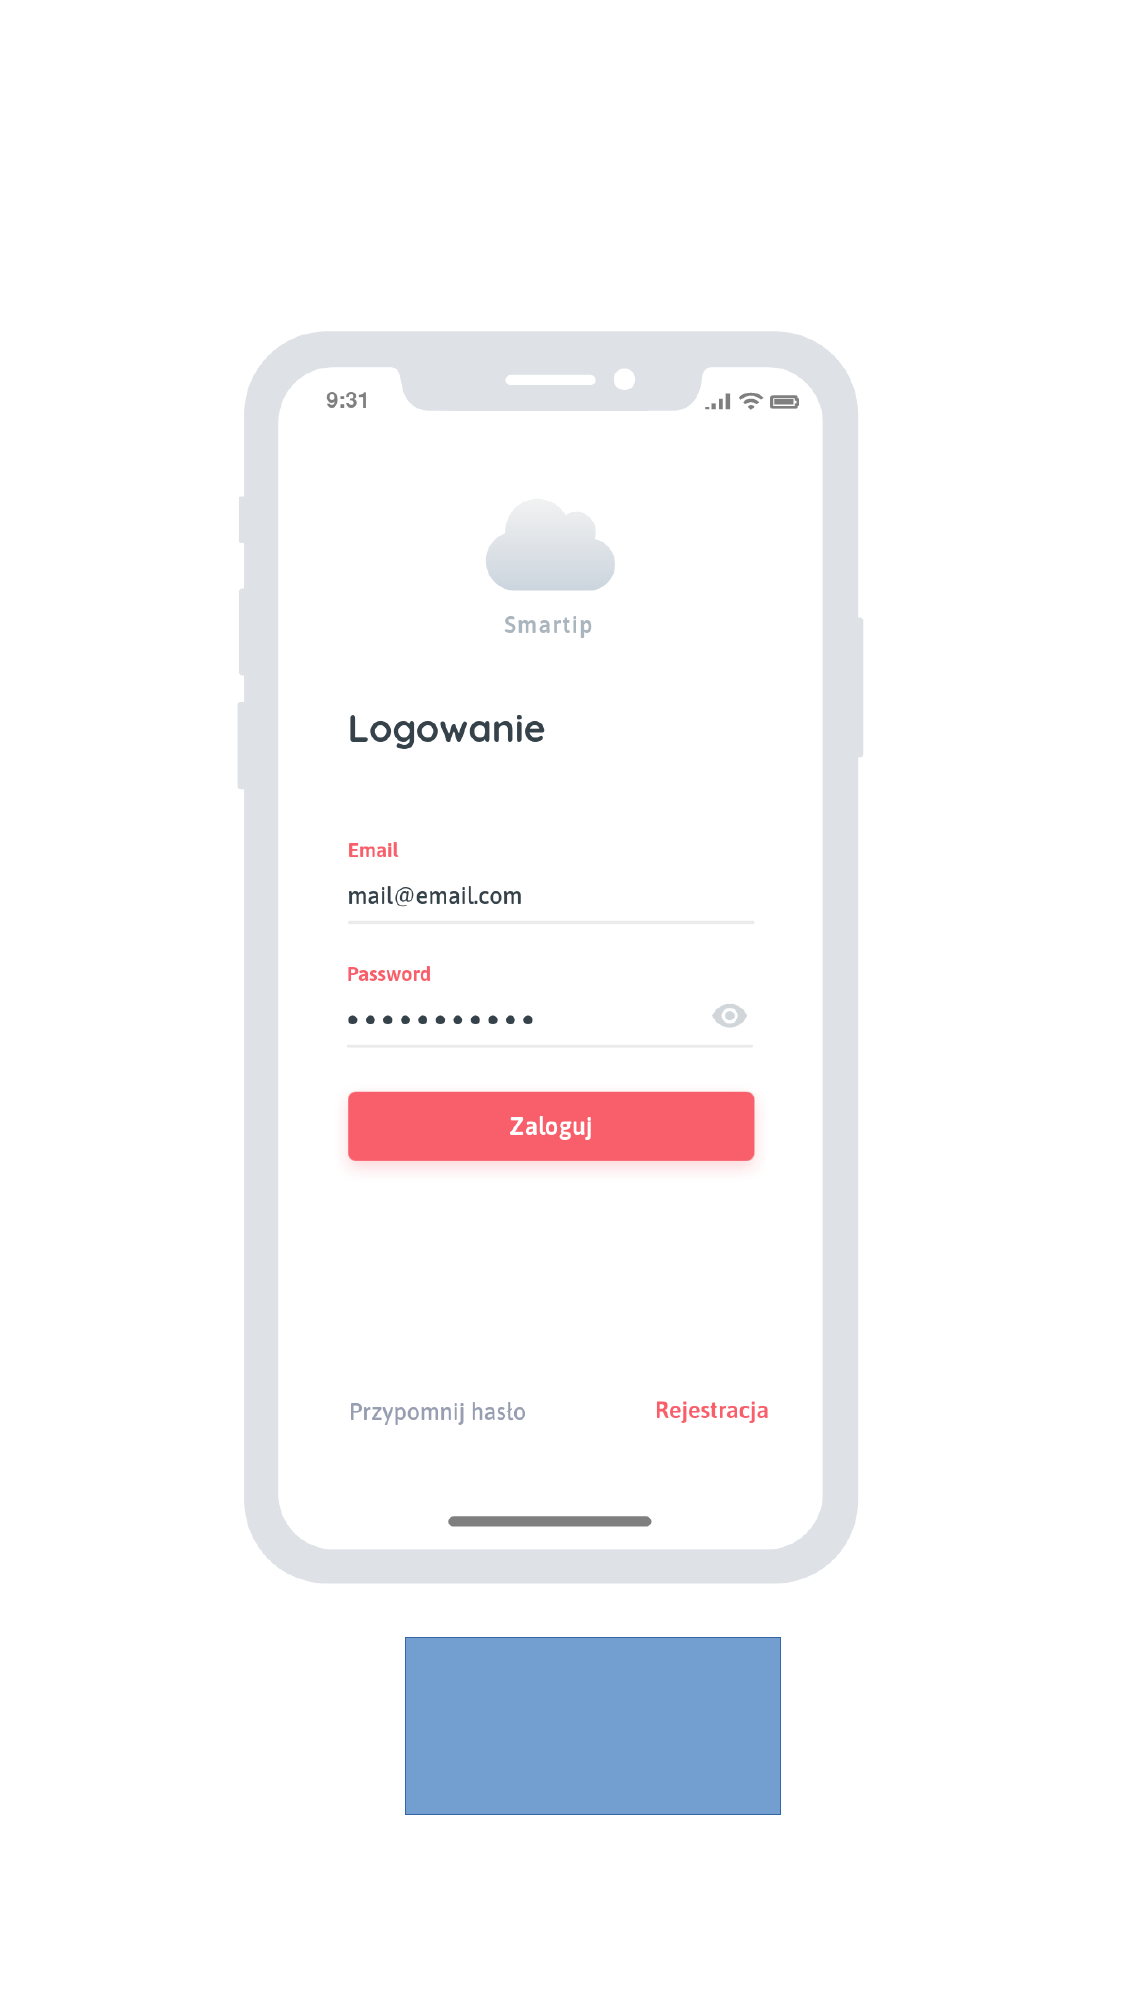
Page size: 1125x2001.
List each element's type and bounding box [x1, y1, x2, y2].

picture [180, 305, 962, 1638]
text_box [405, 1637, 781, 1815]
